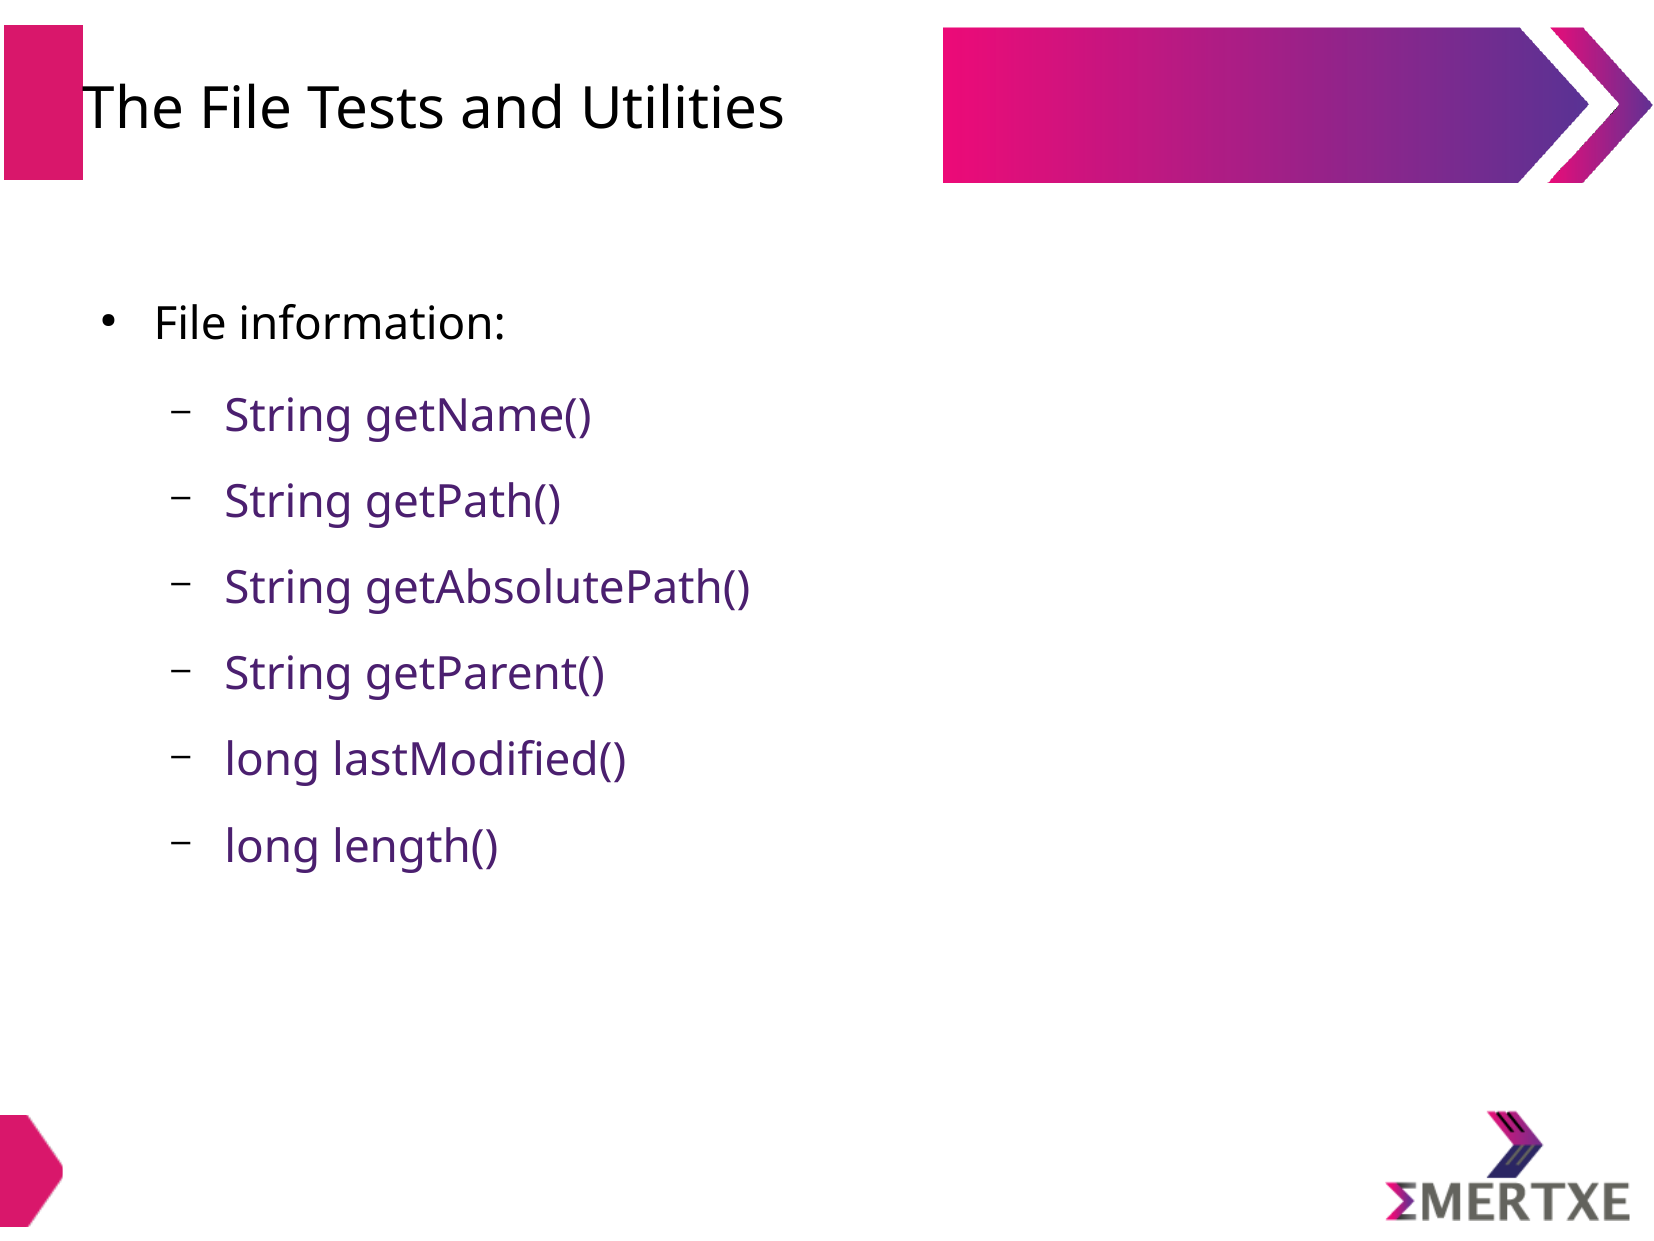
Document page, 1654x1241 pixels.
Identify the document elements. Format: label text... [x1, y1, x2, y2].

list File information: String getName() String getPath() String getAbsolutePath() String getParent() long lastModified() long length() [82, 290, 1571, 1010]
title The File Tests and Utilities [82, 2, 1571, 210]
picture [1385, 1107, 1631, 1221]
picture [1571, 27, 1653, 183]
